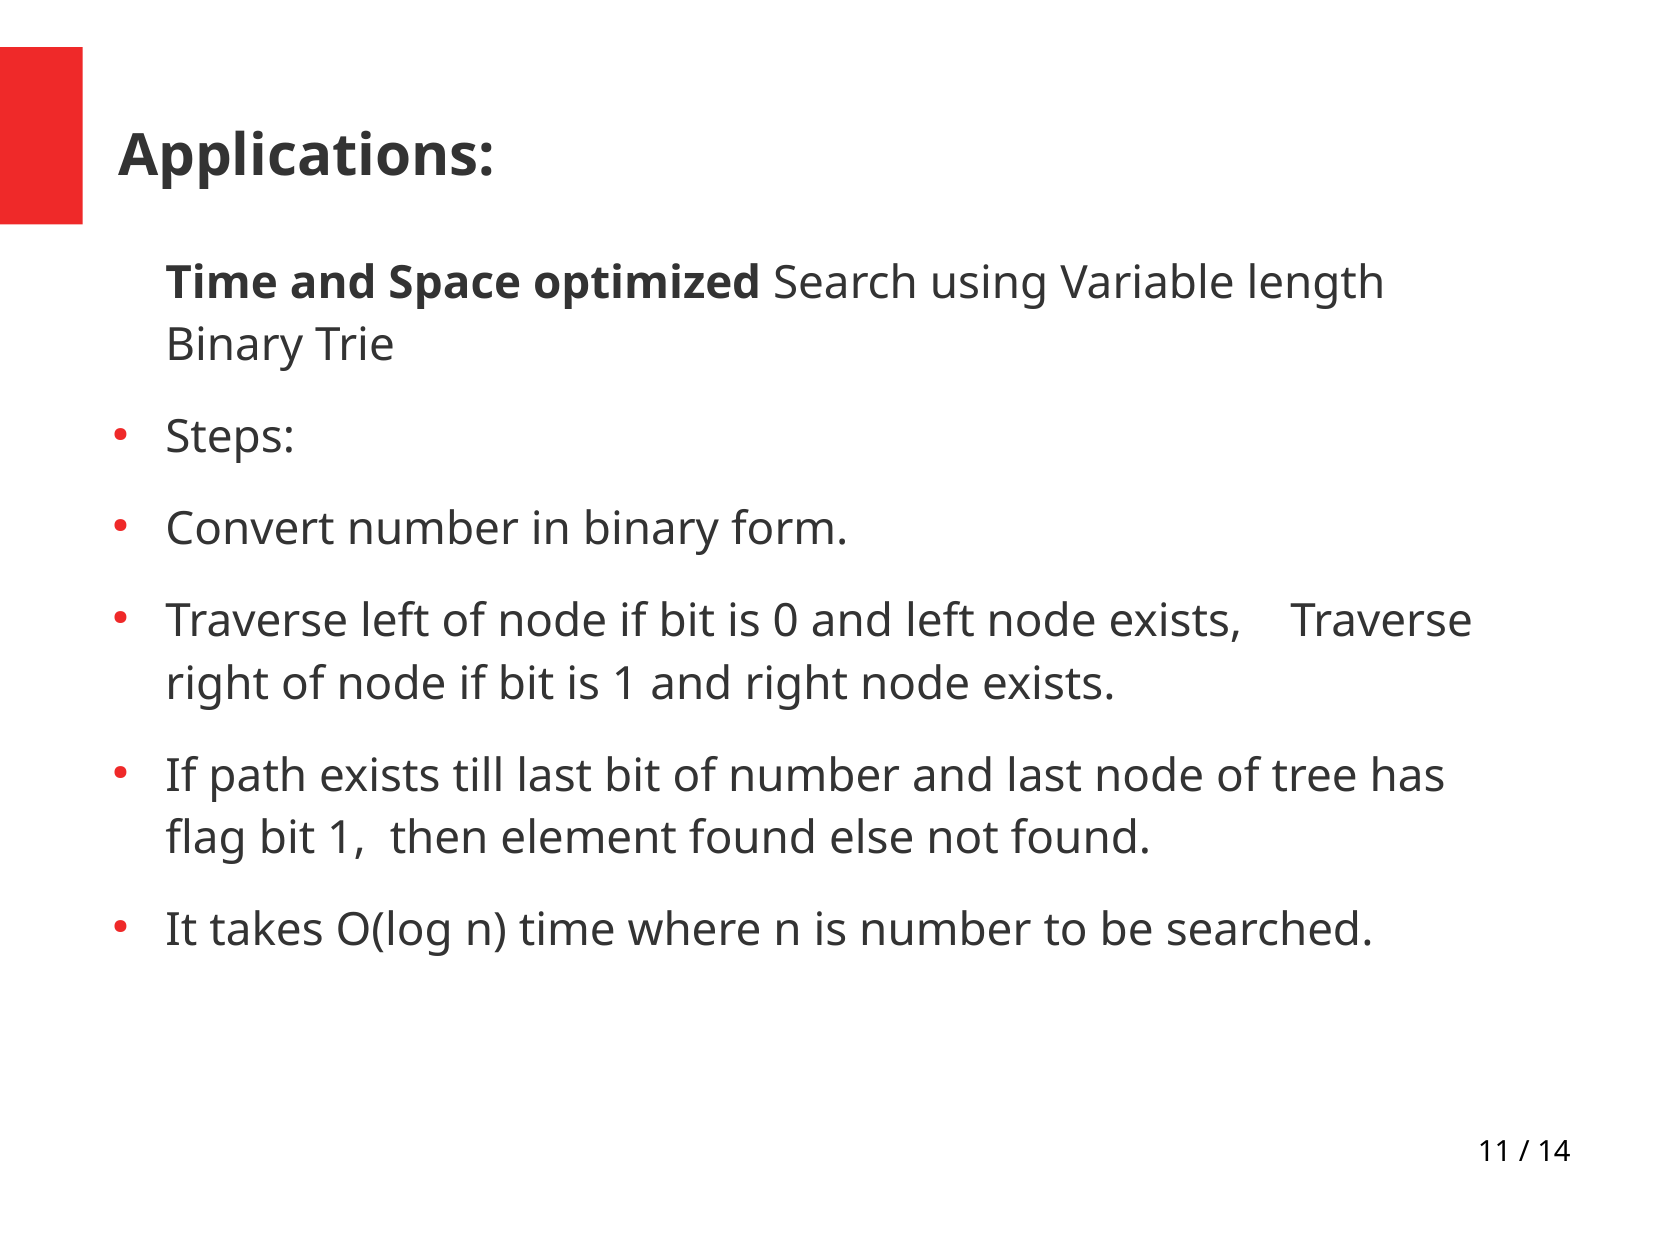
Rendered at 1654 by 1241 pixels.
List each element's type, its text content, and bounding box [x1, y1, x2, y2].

title Applications: [118, 49, 1571, 257]
list Time and Space optimized Search using Variable length Binary Trie Steps: Convert number in binary form. Traverse left of node if bit is 0 and left node exists, Traverse right of node if bit is 1 and right node exists. If path exists till last bit of number and last node of tree has flag bit 1, then element found else not found. It takes O(log n) time where n is number to be searched. [94, 249, 1512, 969]
